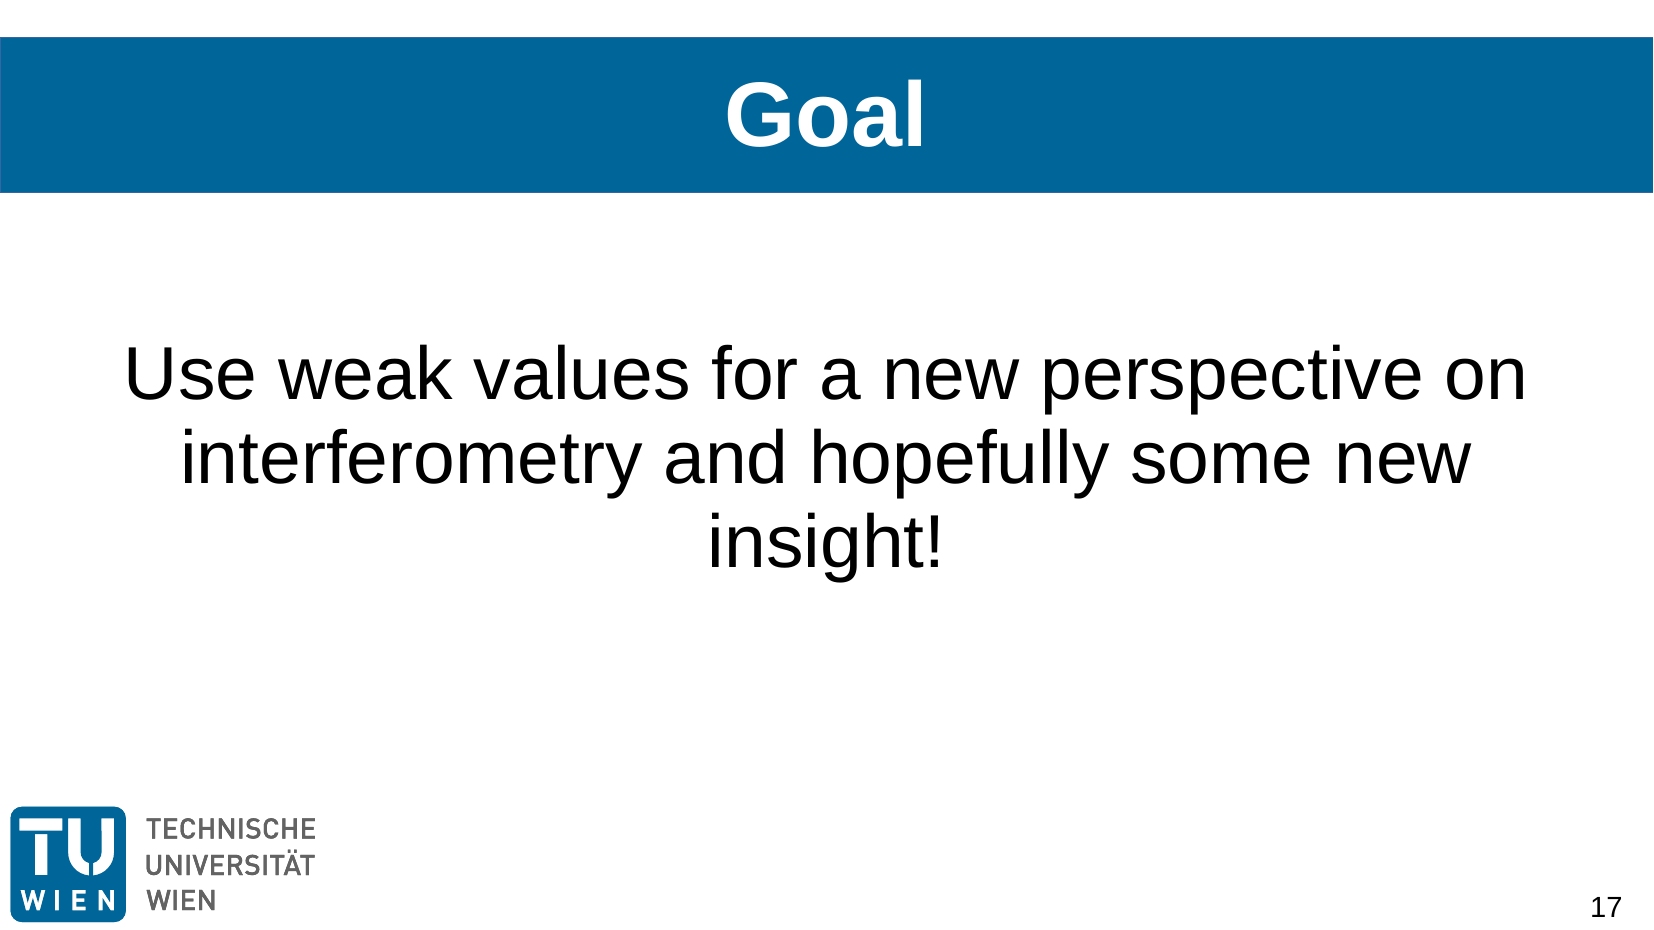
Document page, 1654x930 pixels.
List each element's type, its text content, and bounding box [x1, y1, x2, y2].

list Use weak values for a new perspective on interferometry and hopefully some new insight! [82, 331, 1571, 599]
title Goal [0, 37, 1653, 193]
